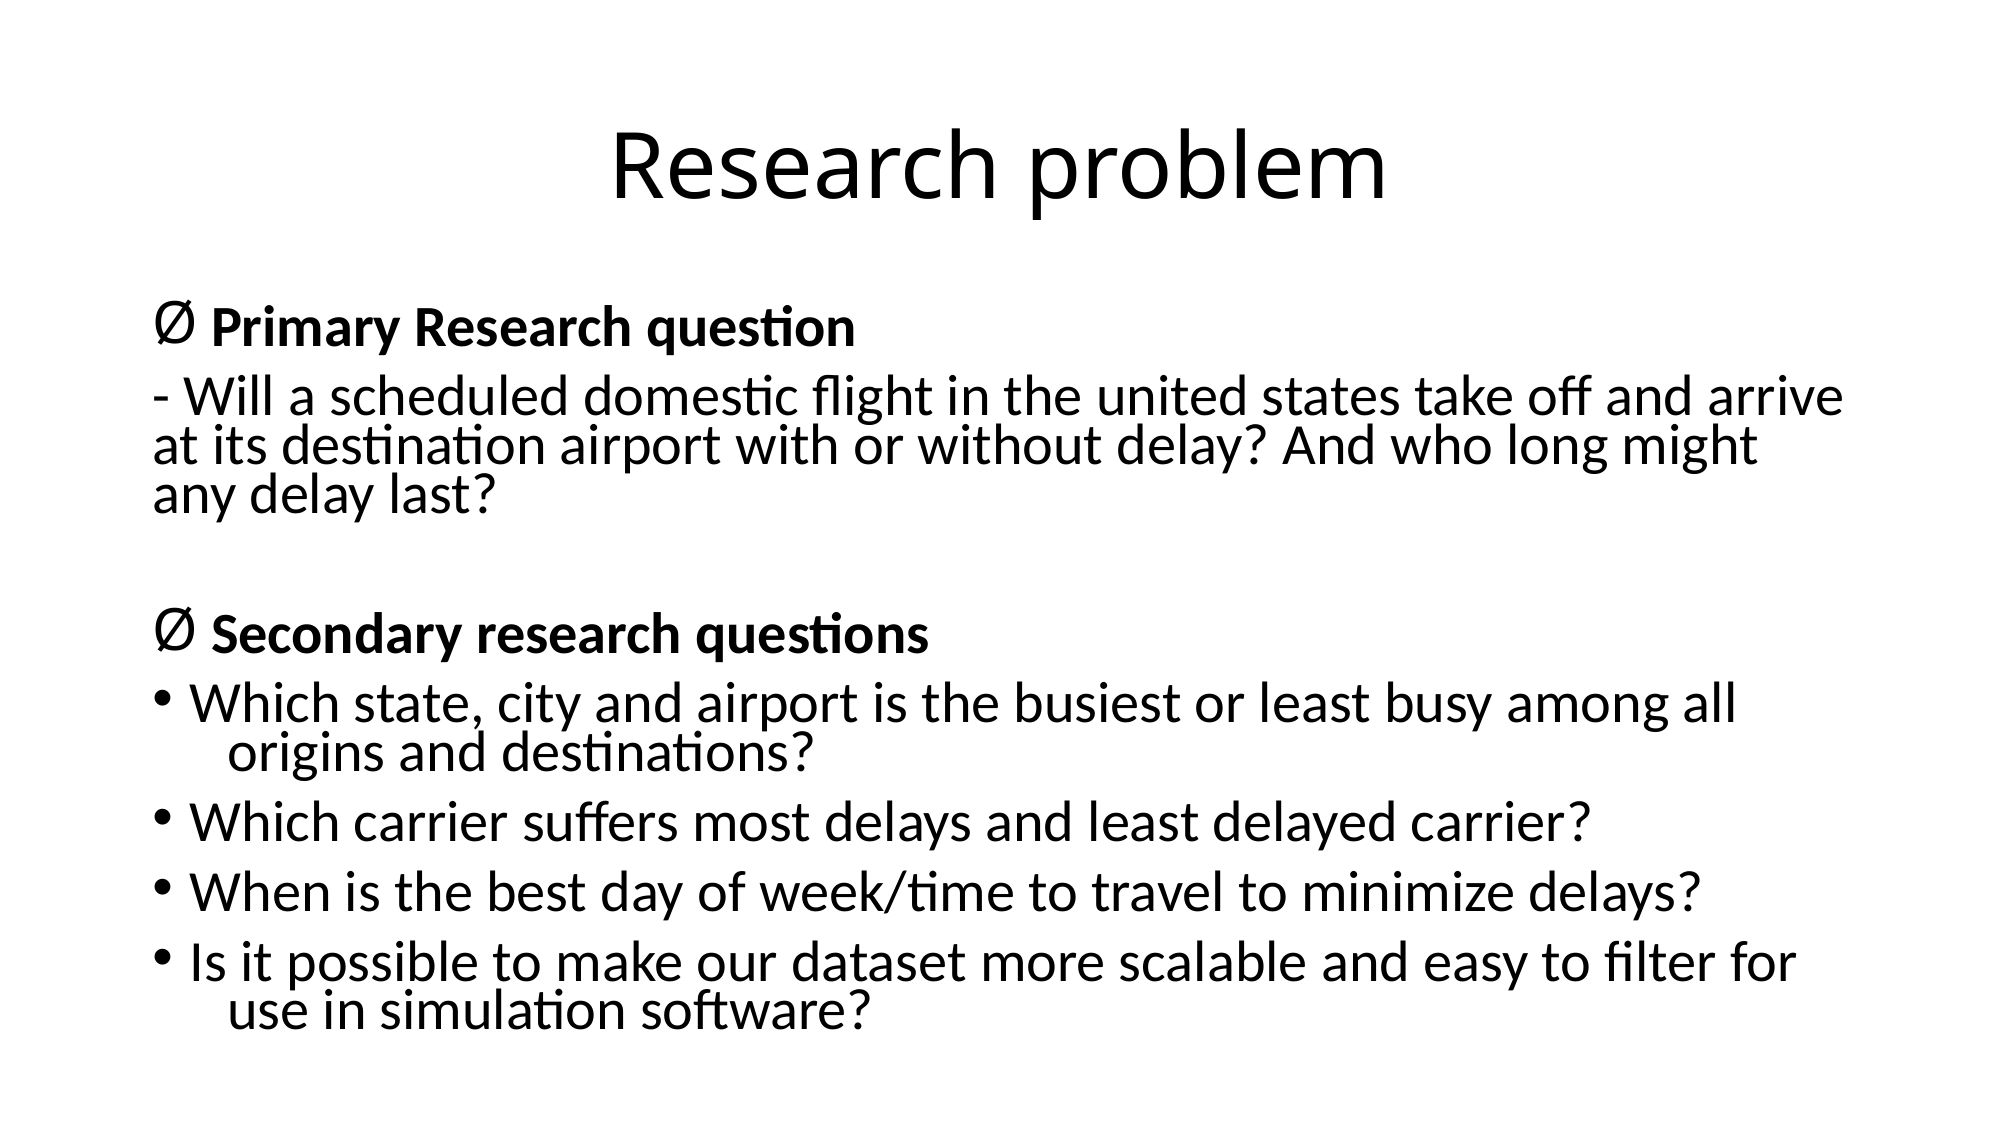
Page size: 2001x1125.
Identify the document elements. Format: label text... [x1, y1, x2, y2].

list Primary Research question - Will a scheduled domestic flight in the united states take off and arrive at its destination airport with or without delay? And who long might any delay last? Secondary research questions Which state, city and airport is the busiest or least busy among all origins and destinations? Which carrier suffers most delays and least delayed carrier? When is the best day of week/time to travel to minimize delays? Is it possible to make our dataset more scalable and easy to filter for use in simulation software? [137, 299, 1863, 1099]
title Research problem [137, 59, 1863, 278]
